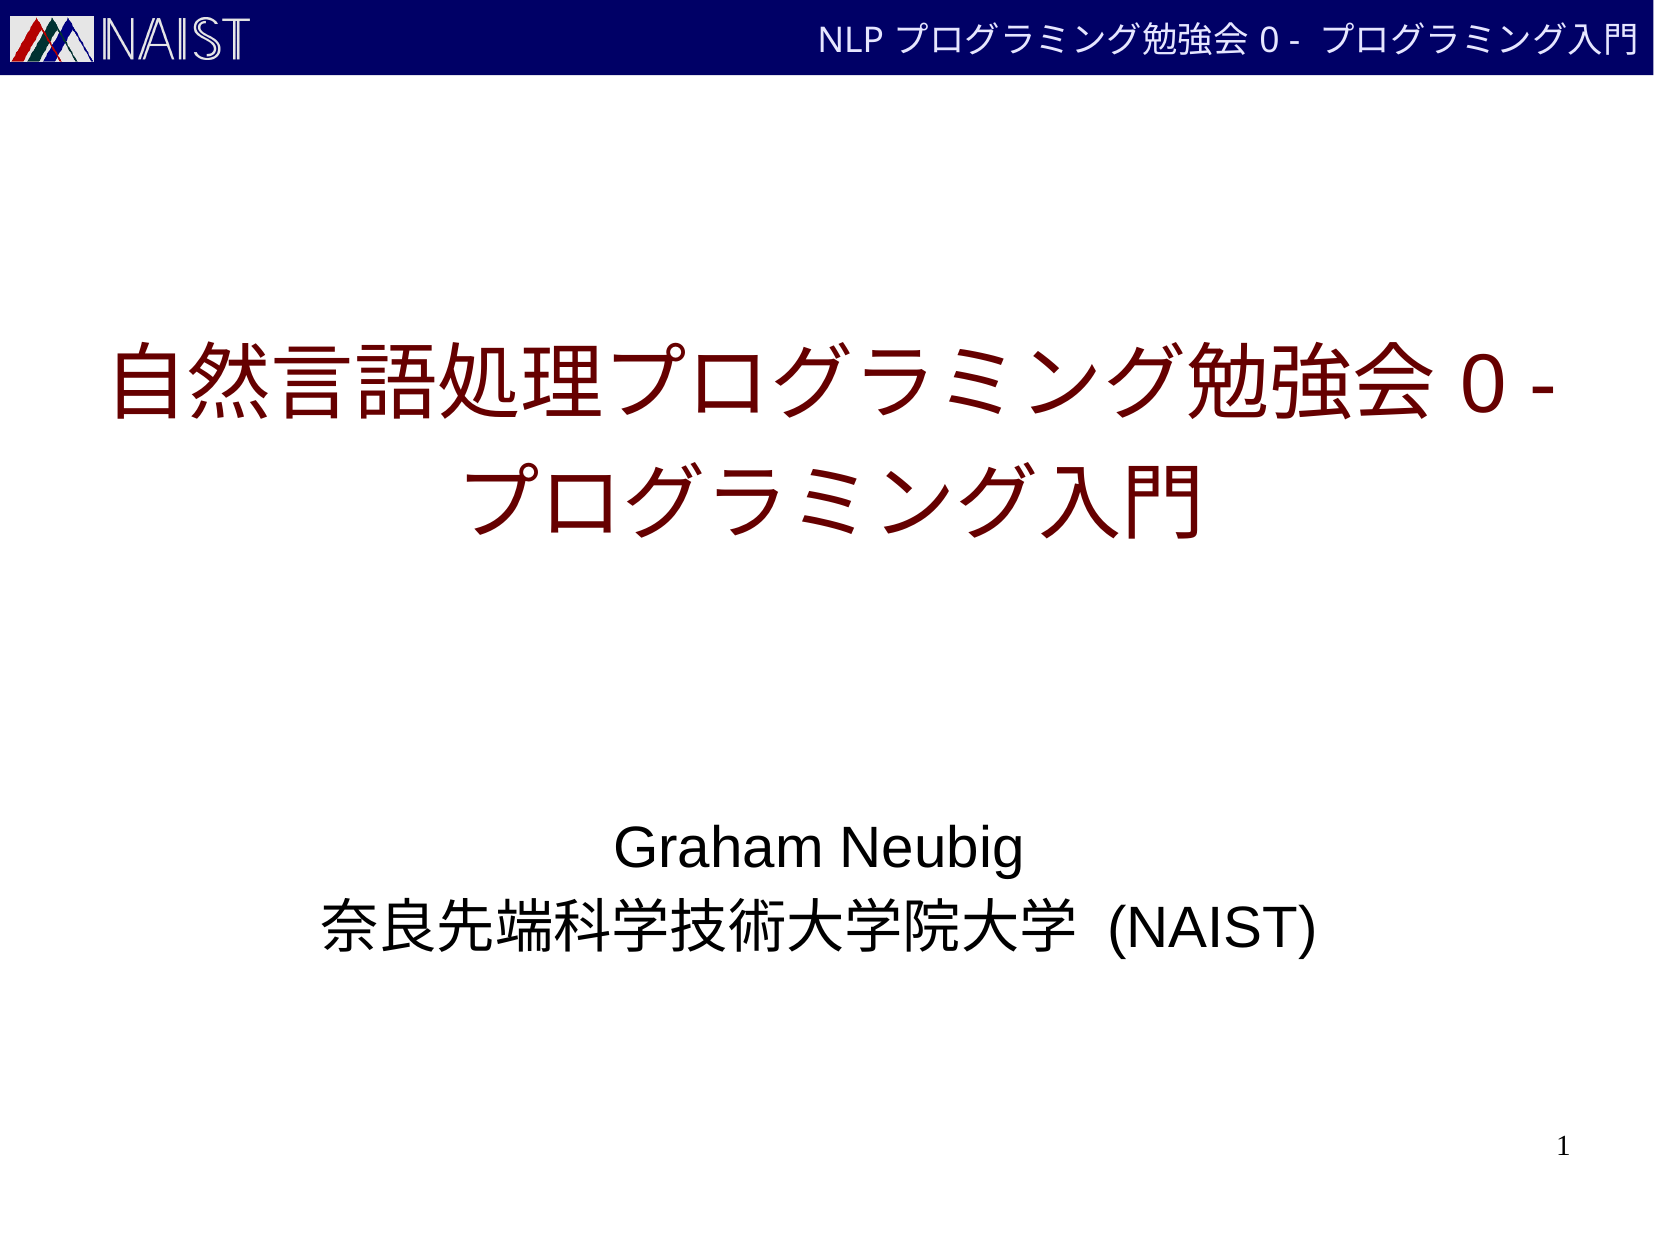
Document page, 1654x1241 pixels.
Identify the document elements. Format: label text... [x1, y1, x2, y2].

subtitle Graham Neubig 奈良先端科学技術大学院大学 (NAIST) [75, 780, 1564, 999]
title 自然言語処理プログラミング勉強会0 - プログラミング入門 [86, 339, 1576, 533]
picture [10, 16, 94, 62]
picture [102, 17, 251, 60]
